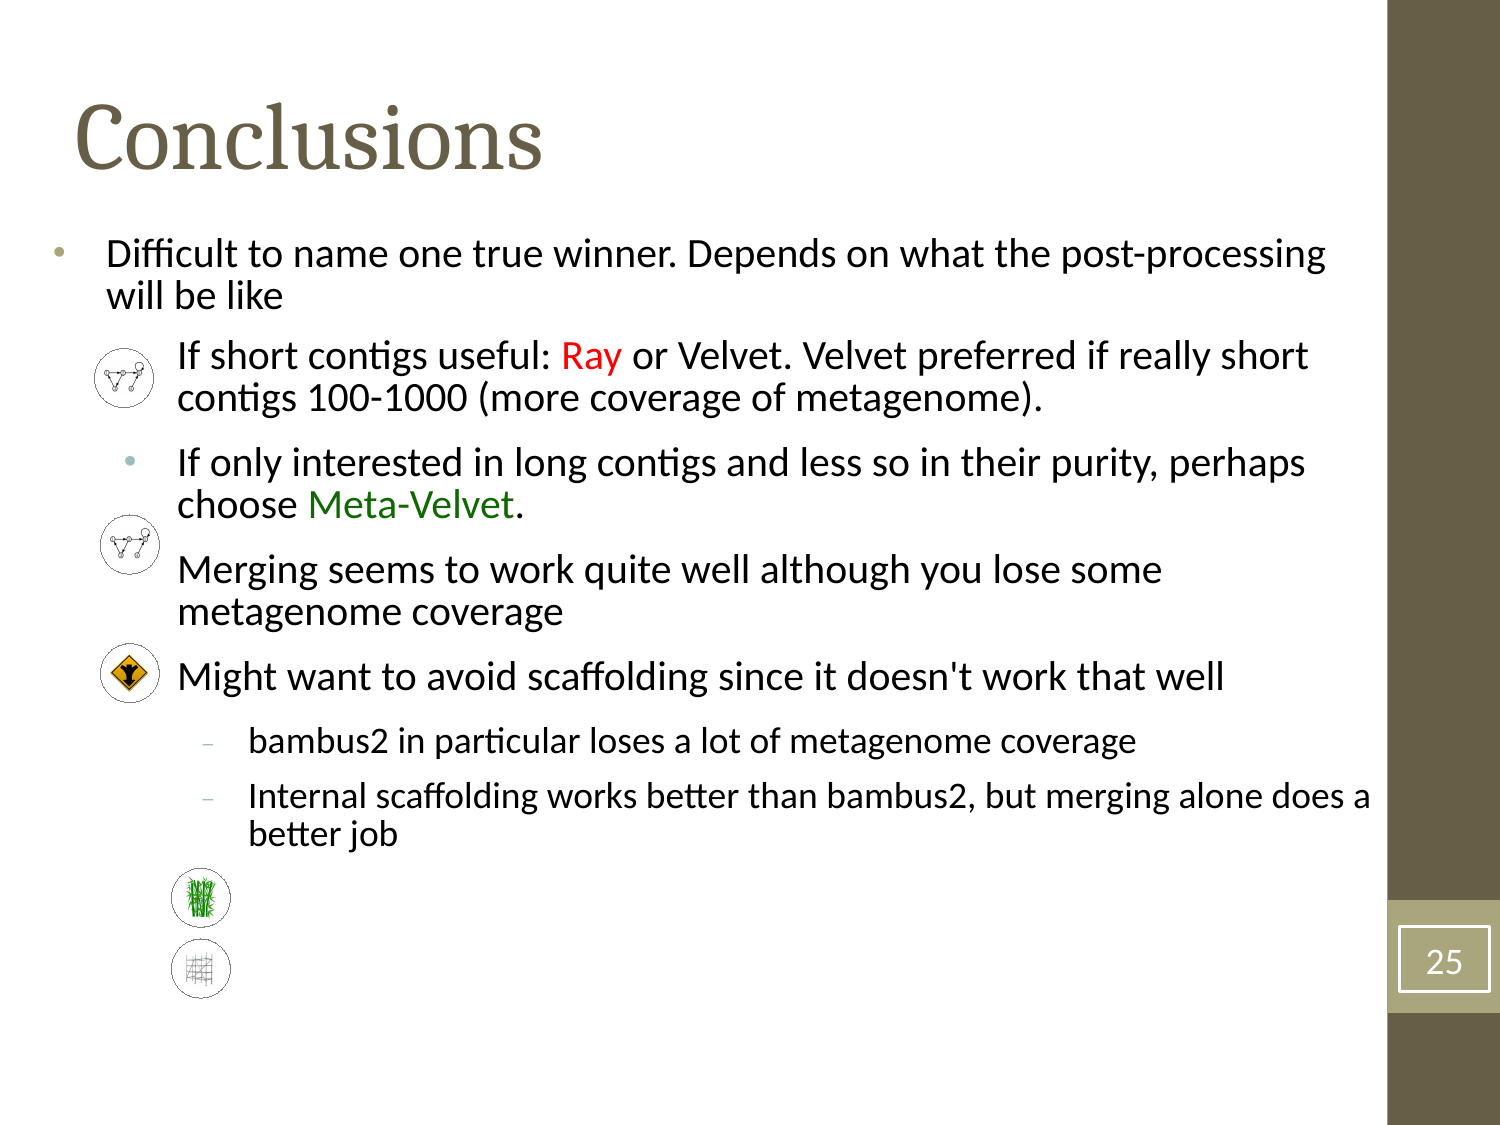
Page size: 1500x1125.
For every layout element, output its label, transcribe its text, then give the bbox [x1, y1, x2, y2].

picture [102, 361, 146, 395]
text_box [100, 514, 160, 575]
list Difficult to name one true winner. Depends on what the post-processing will be like If short contigs useful: Ray or Velvet. Velvet preferred if really short contigs 100-1000 (more coverage of metagenome). If only interested in long contigs and less so in their purity, perhaps choose Meta-Velvet. Merging seems to work quite well although you lose some metagenome coverage Might want to avoid scaffolding since it doesn't work that well bambus2 in particular loses a lot of metagenome coverage Internal scaffolding works better than bambus2, but merging alone does a better job [35, 236, 1382, 1063]
title Conclusions [75, 82, 1326, 195]
picture [181, 949, 220, 988]
text_box [94, 348, 154, 408]
text_box [100, 643, 160, 703]
picture [186, 876, 216, 919]
text_box [171, 868, 231, 928]
text_box [171, 938, 231, 999]
picture [108, 654, 151, 693]
picture [108, 527, 152, 562]
